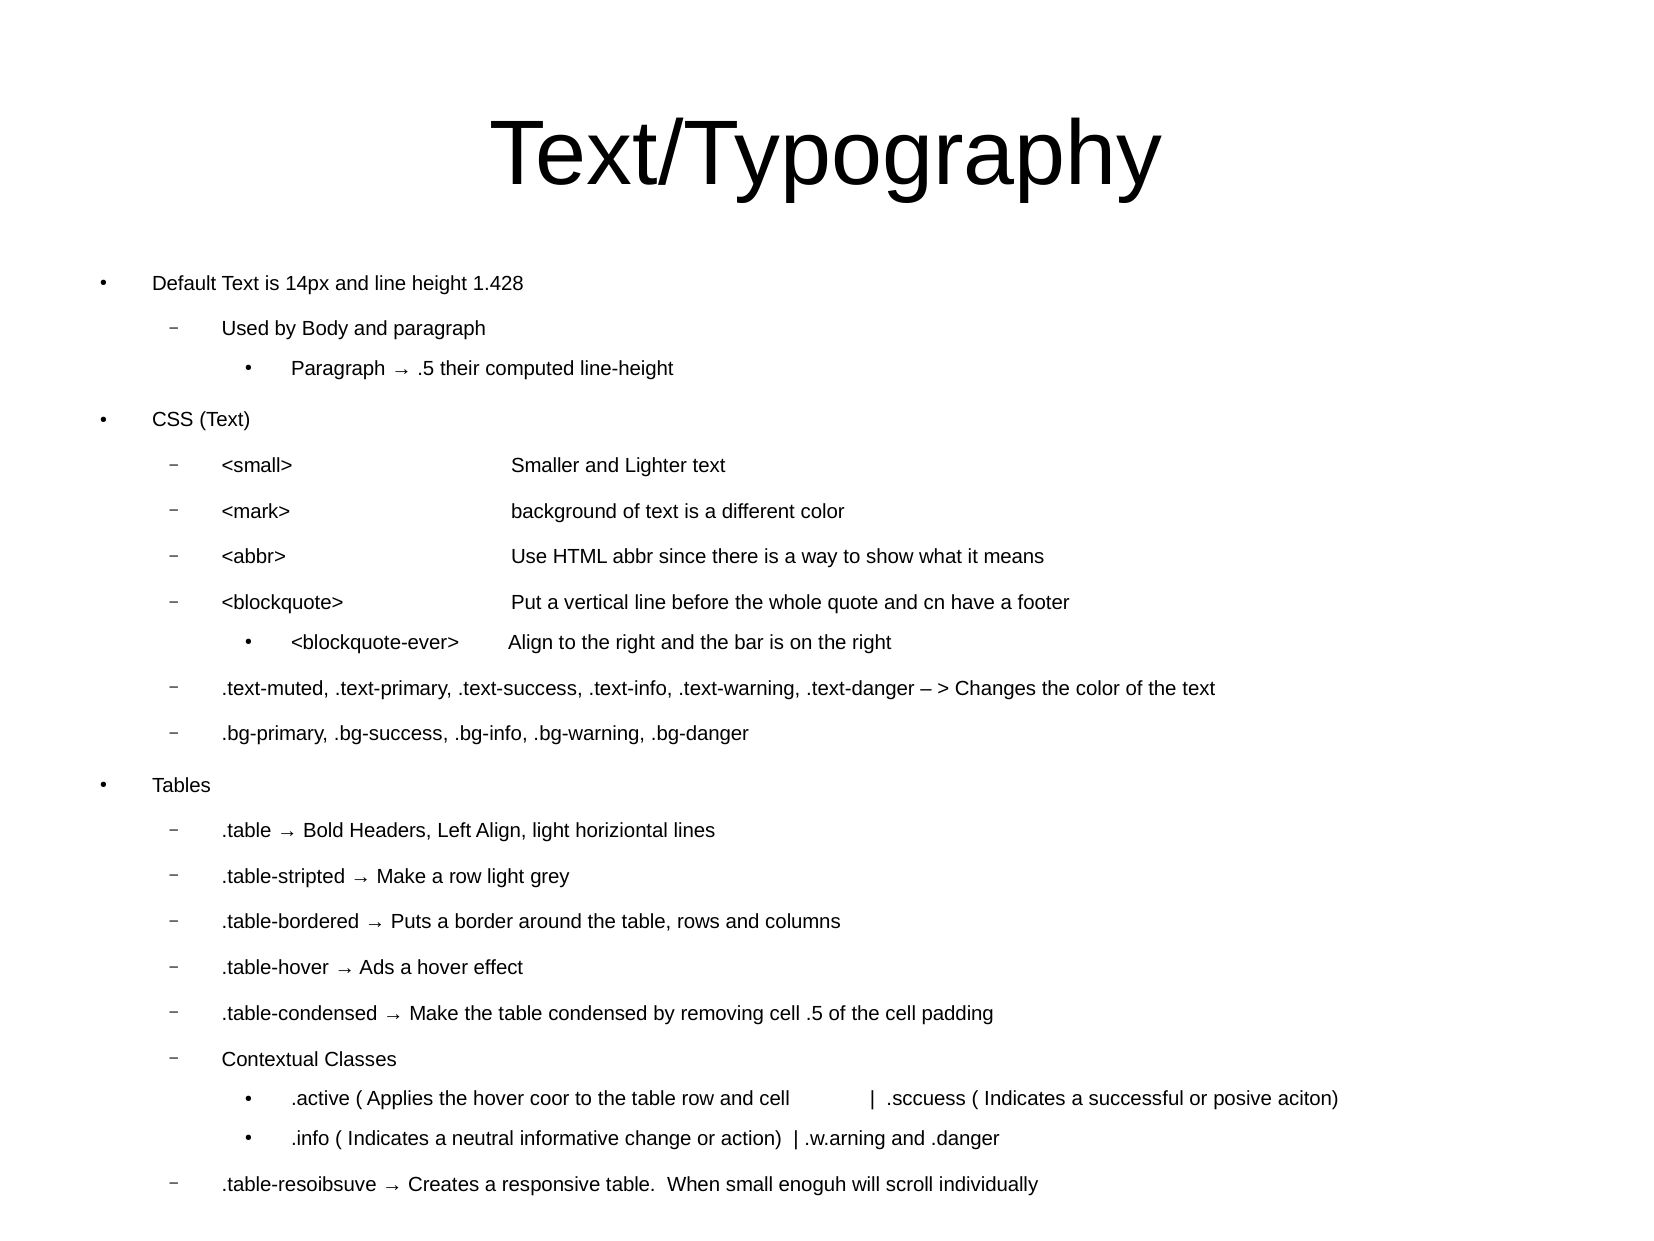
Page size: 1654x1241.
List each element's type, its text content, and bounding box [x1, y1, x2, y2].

title Text/Typography [82, 49, 1571, 257]
list Default Text is 14px and line height 1.428 Used by Body and paragraph Paragraph → .5 their computed line-height CSS (Text) <small> Smaller and Lighter text <mark> background of text is a different color <abbr> Use HTML abbr since there is a way to show what it means <blockquote> Put a vertical line before the whole quote and cn have a footer <blockquote-ever> Align to the right and the bar is on the right .text-muted, .text-primary, .text-success, .text-info, .text-warning, .text-danger – > Changes the color of the text .bg-primary, .bg-success, .bg-info, .bg-warning, .bg-danger Tables .table → Bold Headers, Left Align, light horiziontal lines .table-stripted → Make a row light grey .table-bordered → Puts a border around the table, rows and columns .table-hover → Ads a hover effect .table-condensed → Make the table condensed by removing cell .5 of the cell padding Contextual Classes .active ( Applies the hover coor to the table row and cell | .sccuess ( Indicates a successful or posive aciton) .info ( Indicates a neutral informative change or action) | .w.arning and .danger .table-resoibsuve → Creates a responsive table. When small enoguh will scroll individually [82, 271, 1571, 1205]
